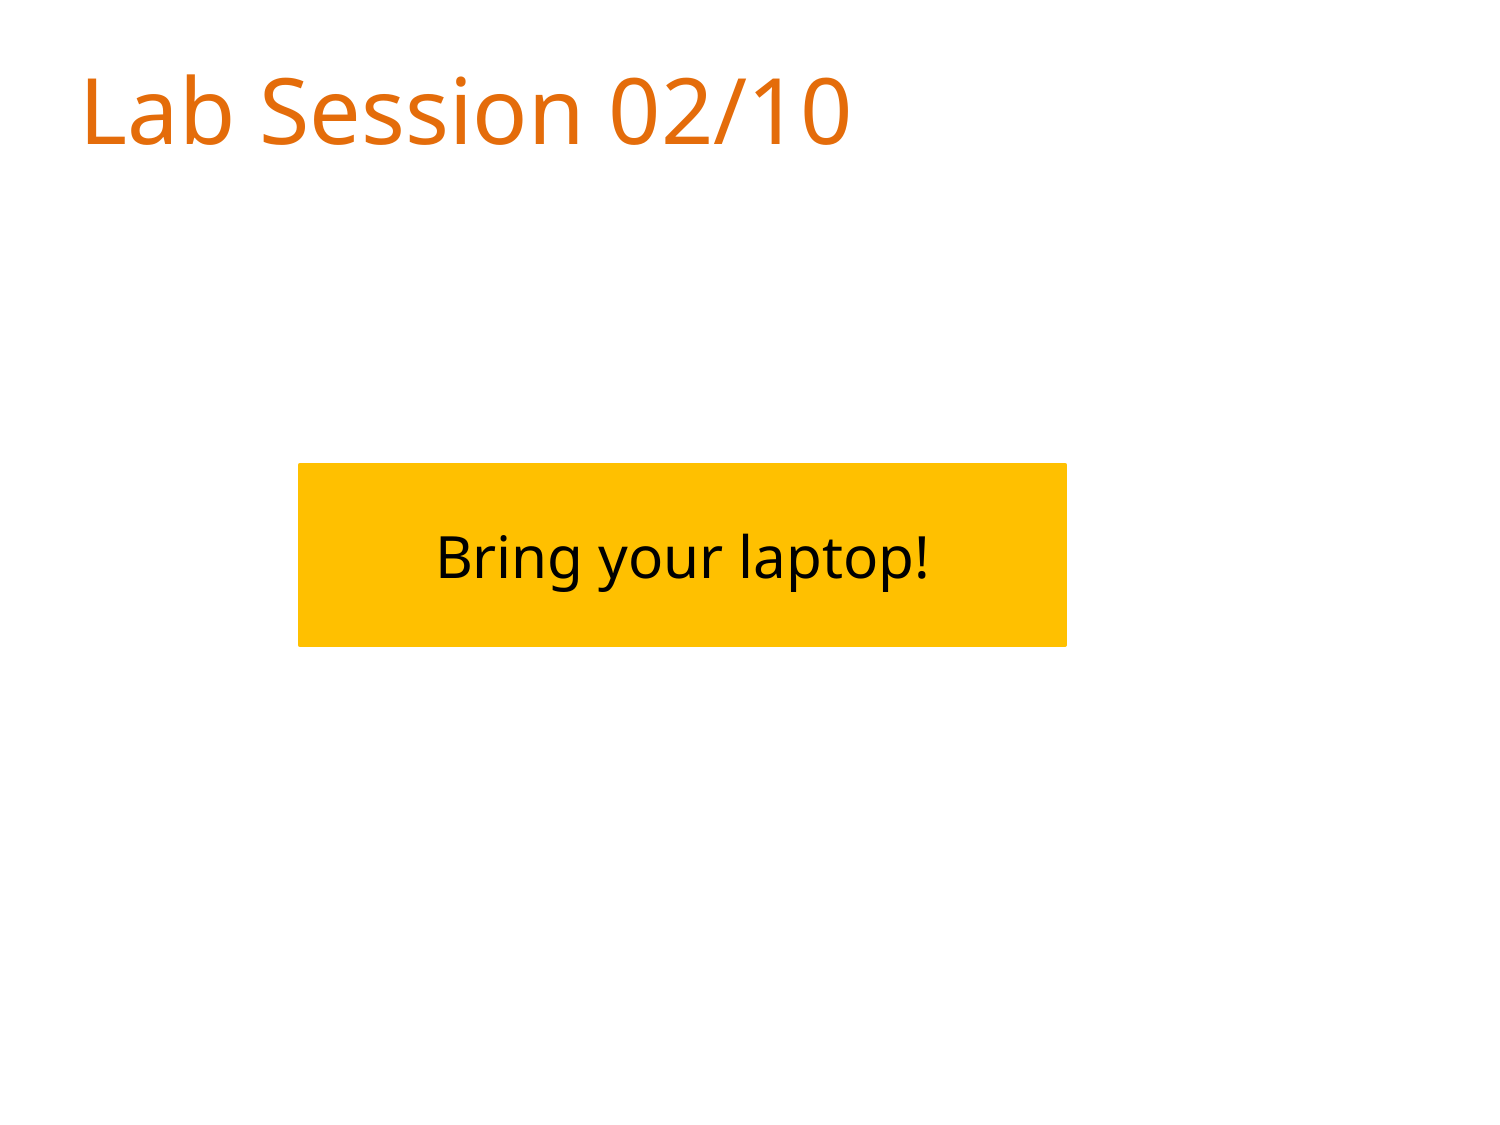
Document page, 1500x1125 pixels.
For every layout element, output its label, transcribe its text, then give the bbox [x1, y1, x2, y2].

text_box Bring your laptop! [300, 464, 1066, 646]
text_box Lab Session 02/10 [64, 14, 1415, 202]
